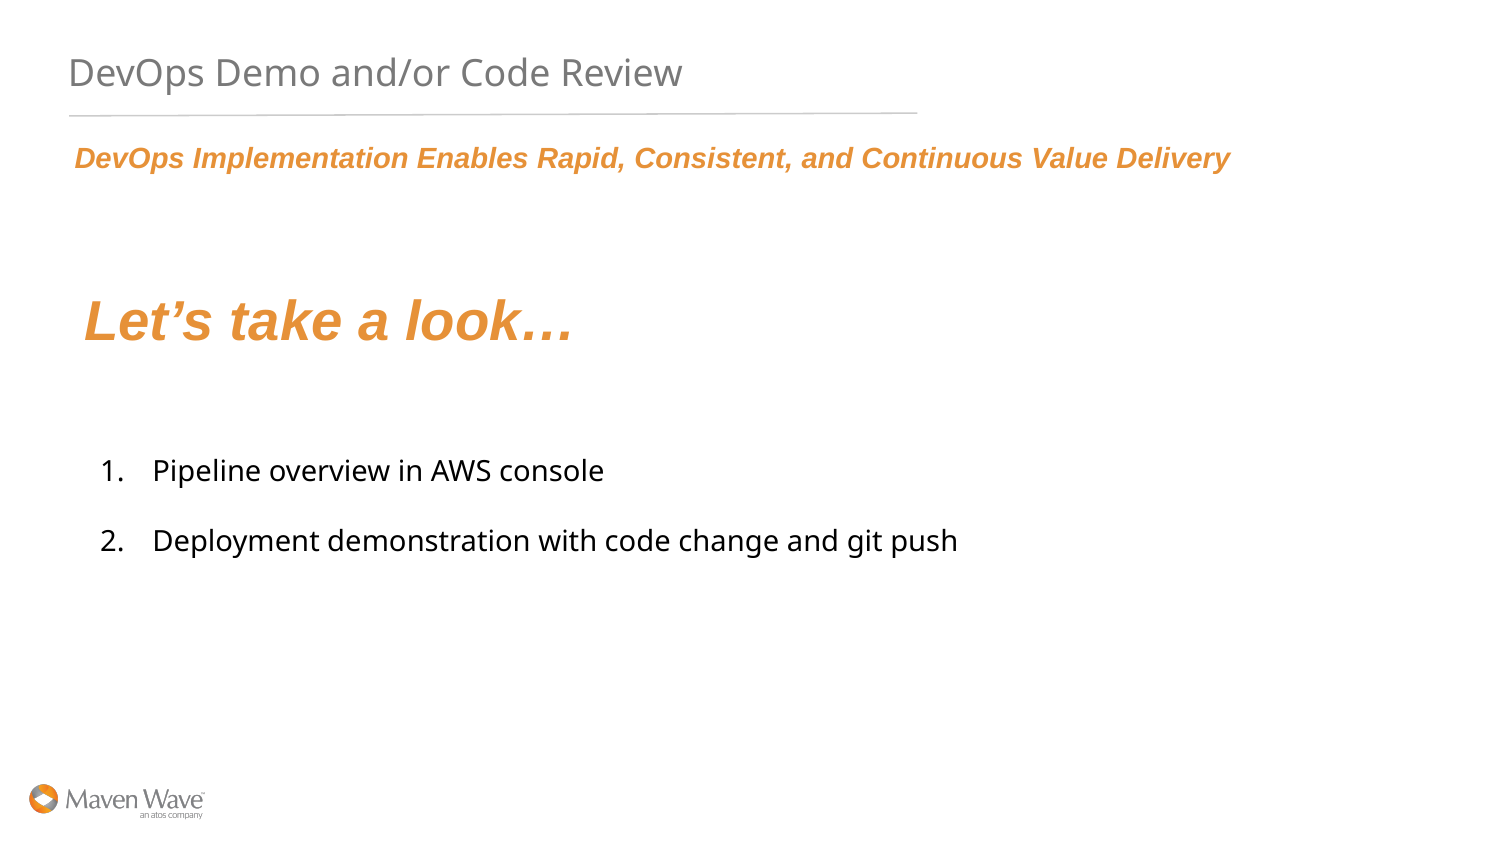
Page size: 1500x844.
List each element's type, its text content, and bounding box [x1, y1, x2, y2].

picture [29, 784, 205, 820]
text_box DevOps Demo and/or Code Review [62, 22, 1456, 127]
text_box Pipeline overview in AWS console Deployment demonstration with code change and git push [62, 437, 997, 645]
text_box Let’s take a look… [69, 265, 1075, 371]
text_box DevOps Implementation Enables Rapid, Consistent, and Continuous Value Delivery [69, 126, 1463, 191]
